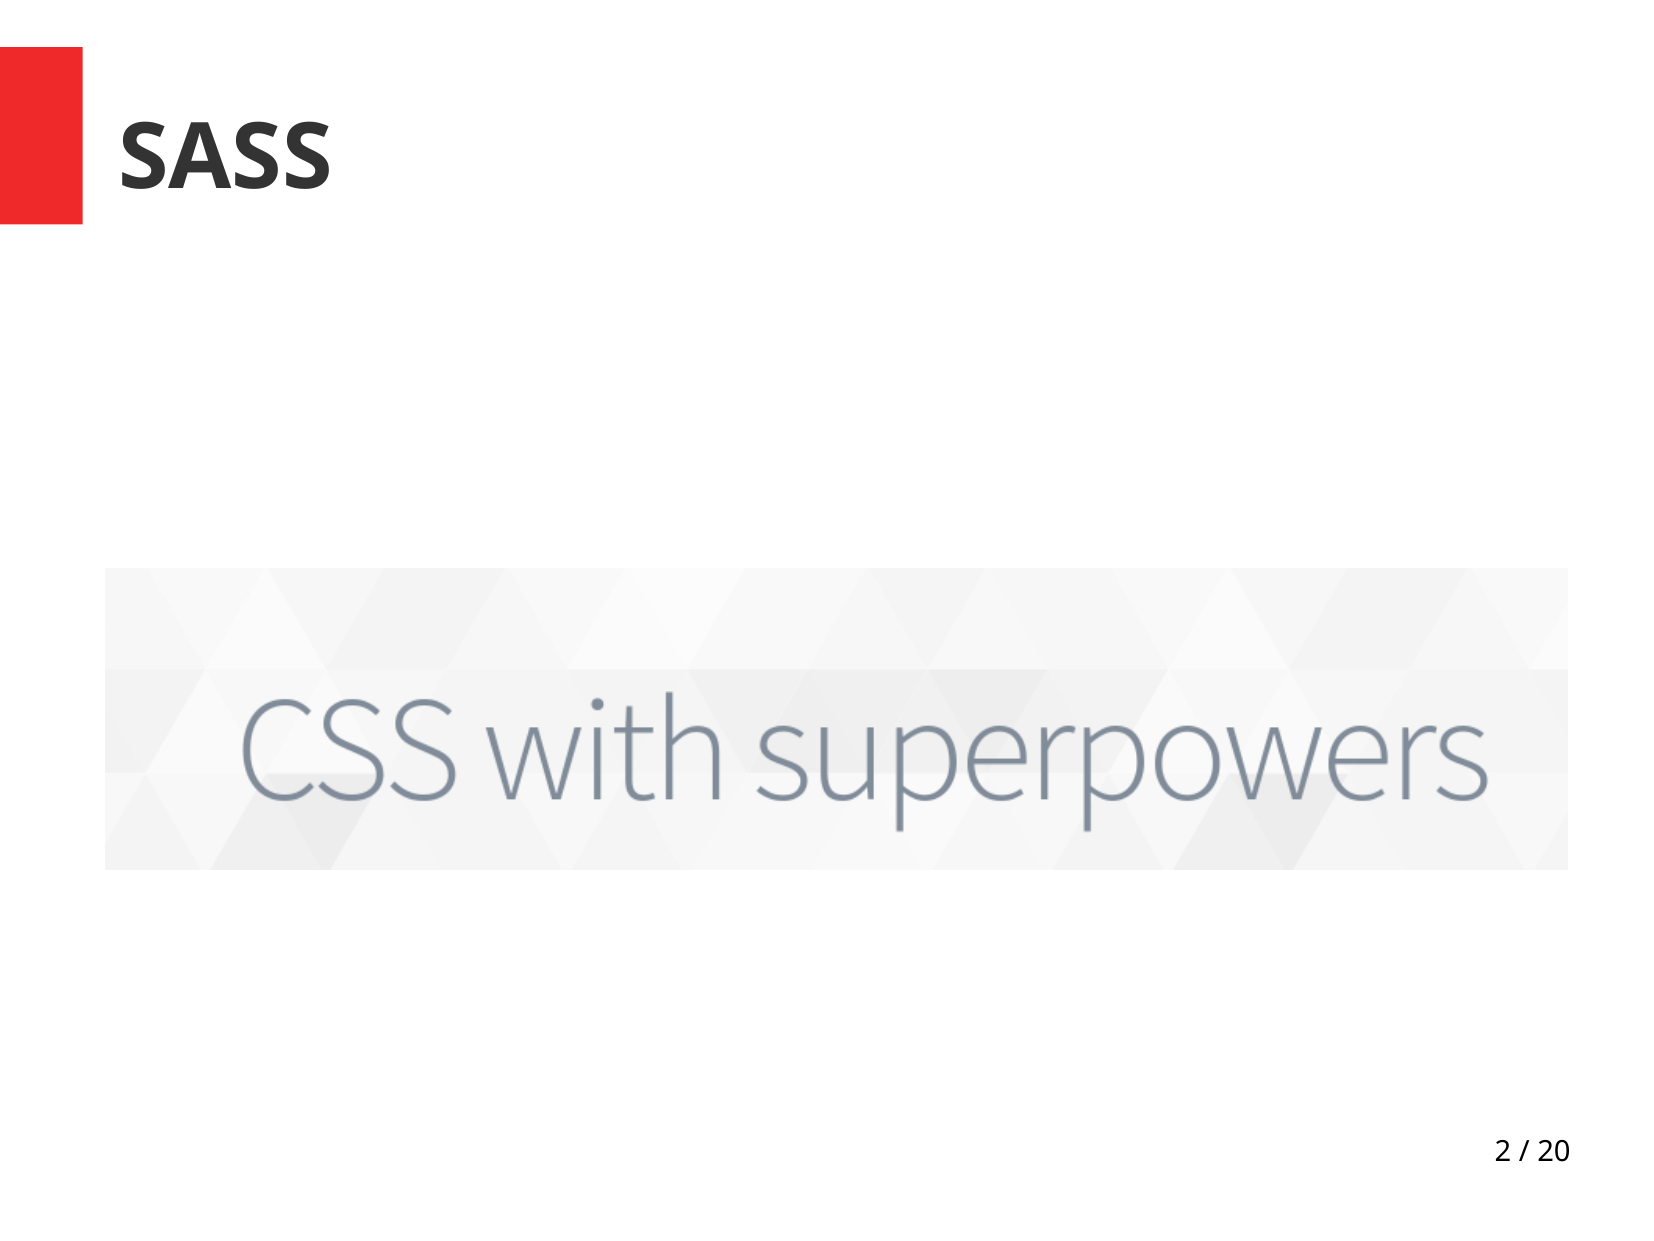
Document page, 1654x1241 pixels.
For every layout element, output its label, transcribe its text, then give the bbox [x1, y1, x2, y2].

picture [105, 568, 1568, 871]
title SASS [118, 49, 1571, 257]
